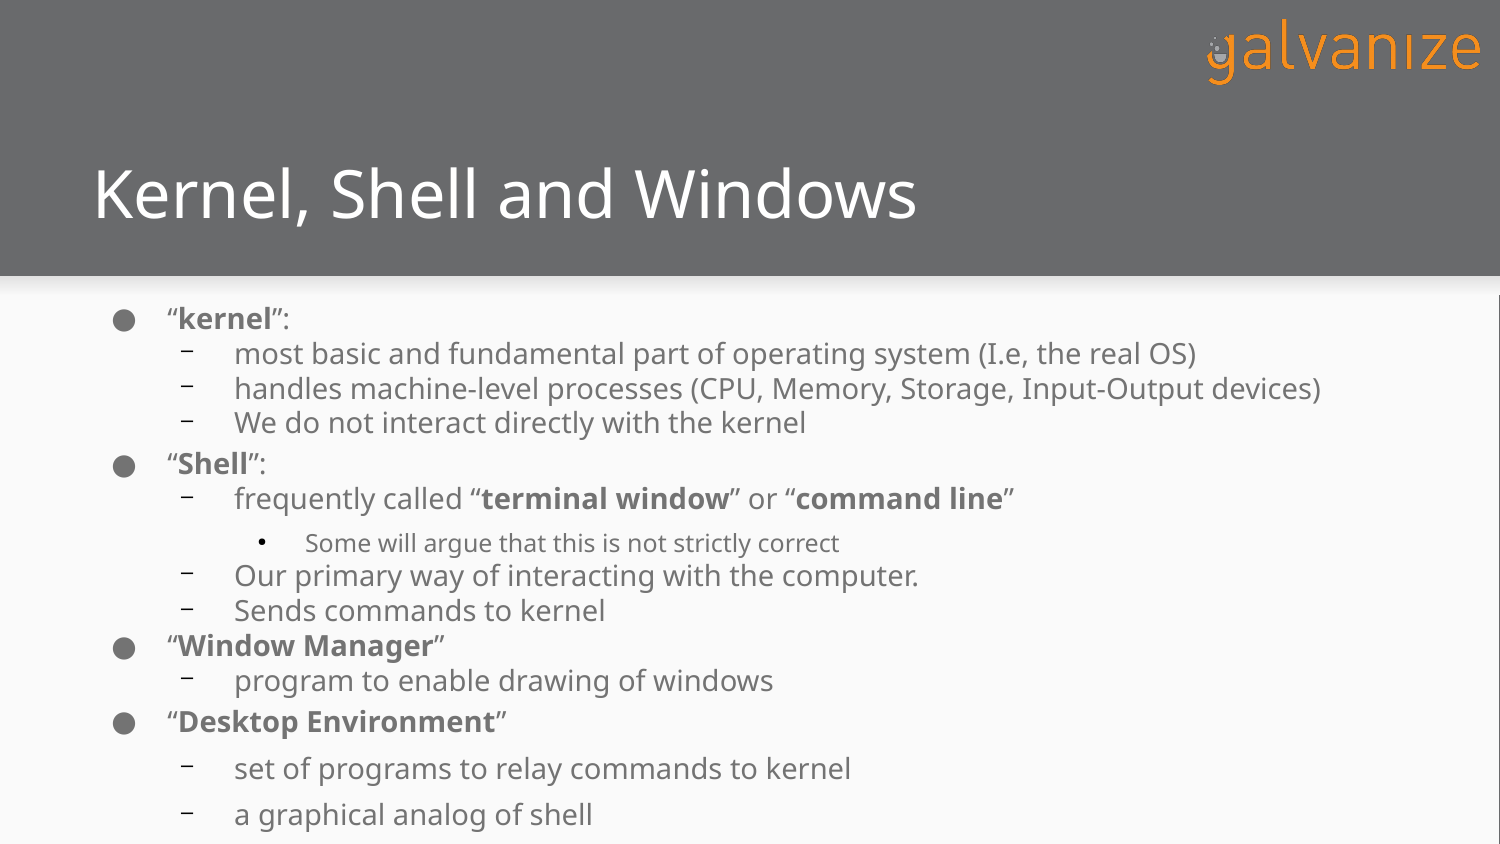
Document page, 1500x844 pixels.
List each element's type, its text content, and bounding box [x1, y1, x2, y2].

list “kernel”: most basic and fundamental part of operating system (I.e, the real OS) handles machine-level processes (CPU, Memory, Storage, Input-Output devices) We do not interact directly with the kernel “Shell”: frequently called “terminal window” or “command line” Some will argue that this is not strictly correct Our primary way of interacting with the computer. Sends commands to kernel “Window Manager” program to enable drawing of windows “Desktop Environment” set of programs to relay commands to kernel a graphical analog of shell [77, 285, 1456, 760]
picture [1207, 19, 1480, 85]
title Kernel, Shell and Windows [77, 121, 1427, 248]
